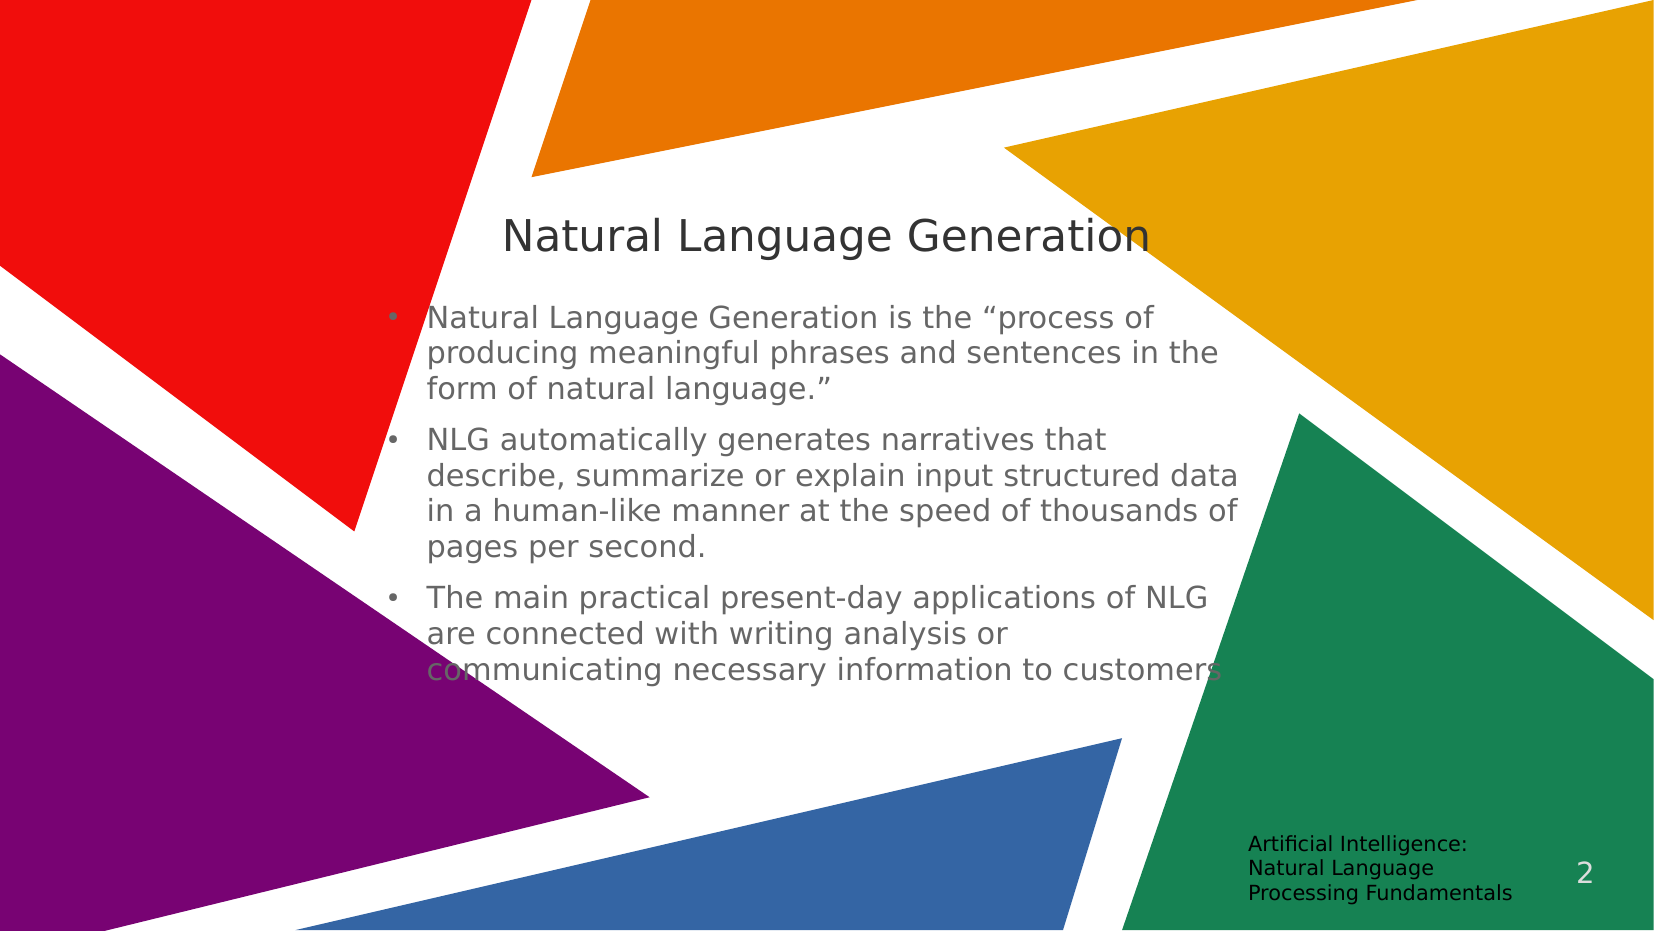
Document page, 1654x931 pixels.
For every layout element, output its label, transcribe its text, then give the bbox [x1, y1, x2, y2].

title Natural Language Generation [472, 147, 1182, 300]
text_box Artificial Intelligence: Natural Language Processing Fundamentals [1162, 825, 1538, 913]
list Natural Language Generation is the “process of producing meaningful phrases and sentences in the form of natural language.” NLG automatically generates narratives that describe, summarize or explain input structured data in a human-like manner at the speed of thousands of pages per second. The main practical present-day applications of NLG are connected with writing analysis or communicating necessary information to customers [375, 300, 1253, 693]
